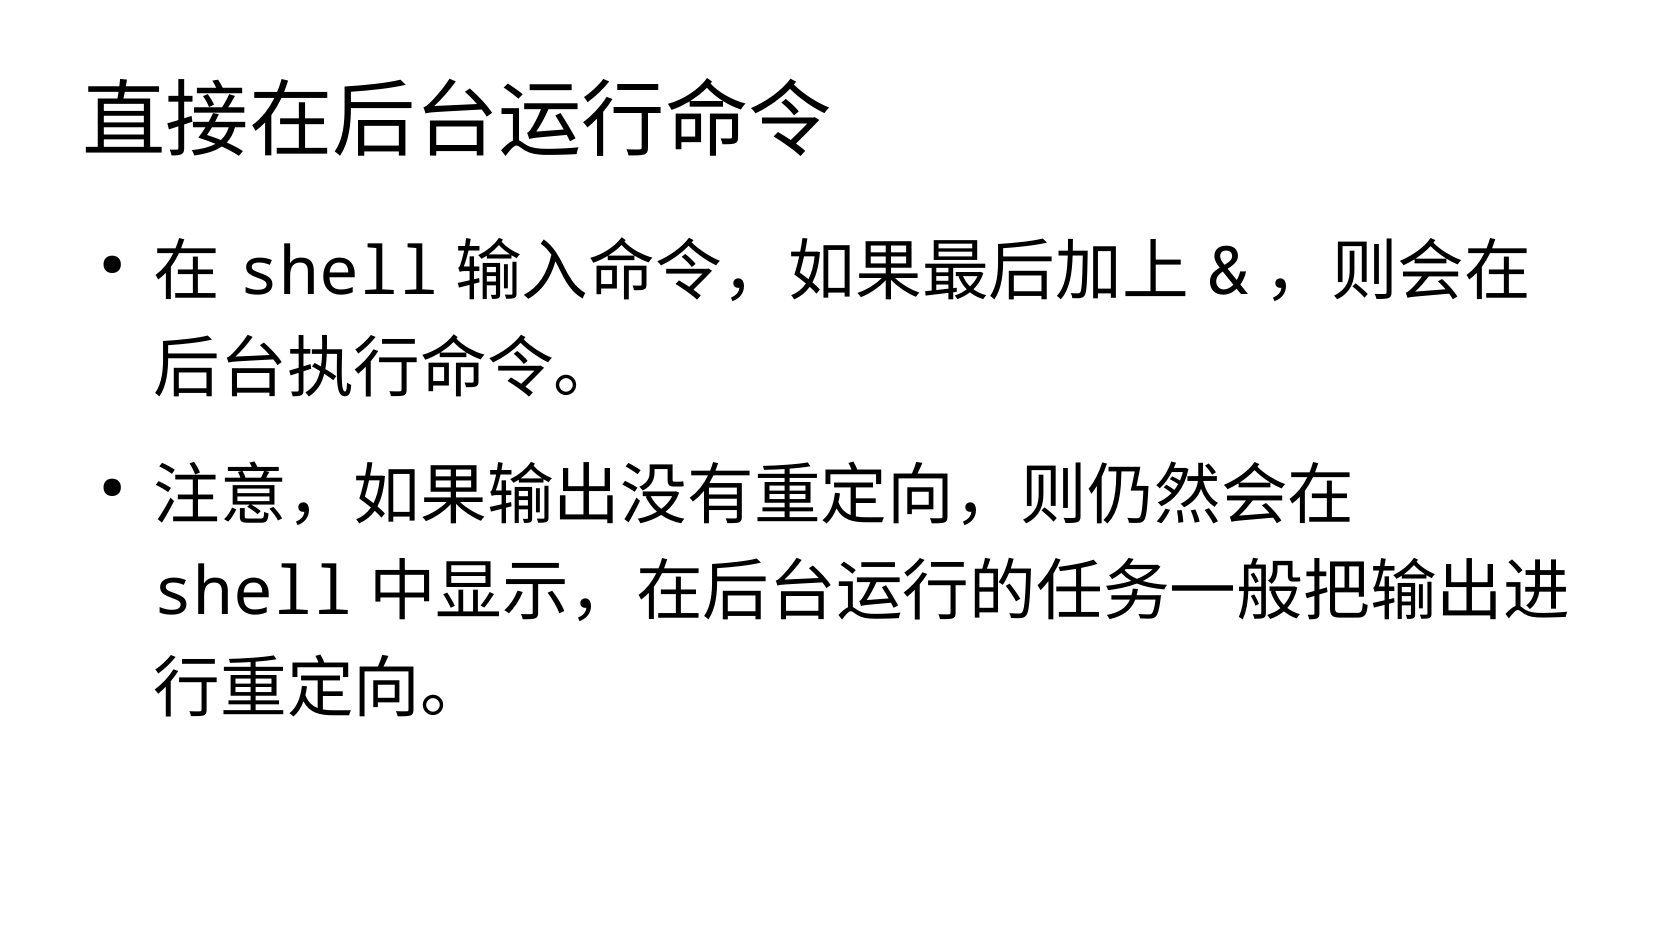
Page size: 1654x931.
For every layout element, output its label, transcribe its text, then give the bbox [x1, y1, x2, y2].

list 在shell输入命令，如果最后加上&，则会在后台执行命令。 注意，如果输出没有重定向，则仍然会在shell中显示，在后台运行的任务一般把输出进行重定向。 [82, 217, 1571, 804]
title 直接在后台运行命令 [82, 37, 1571, 189]
